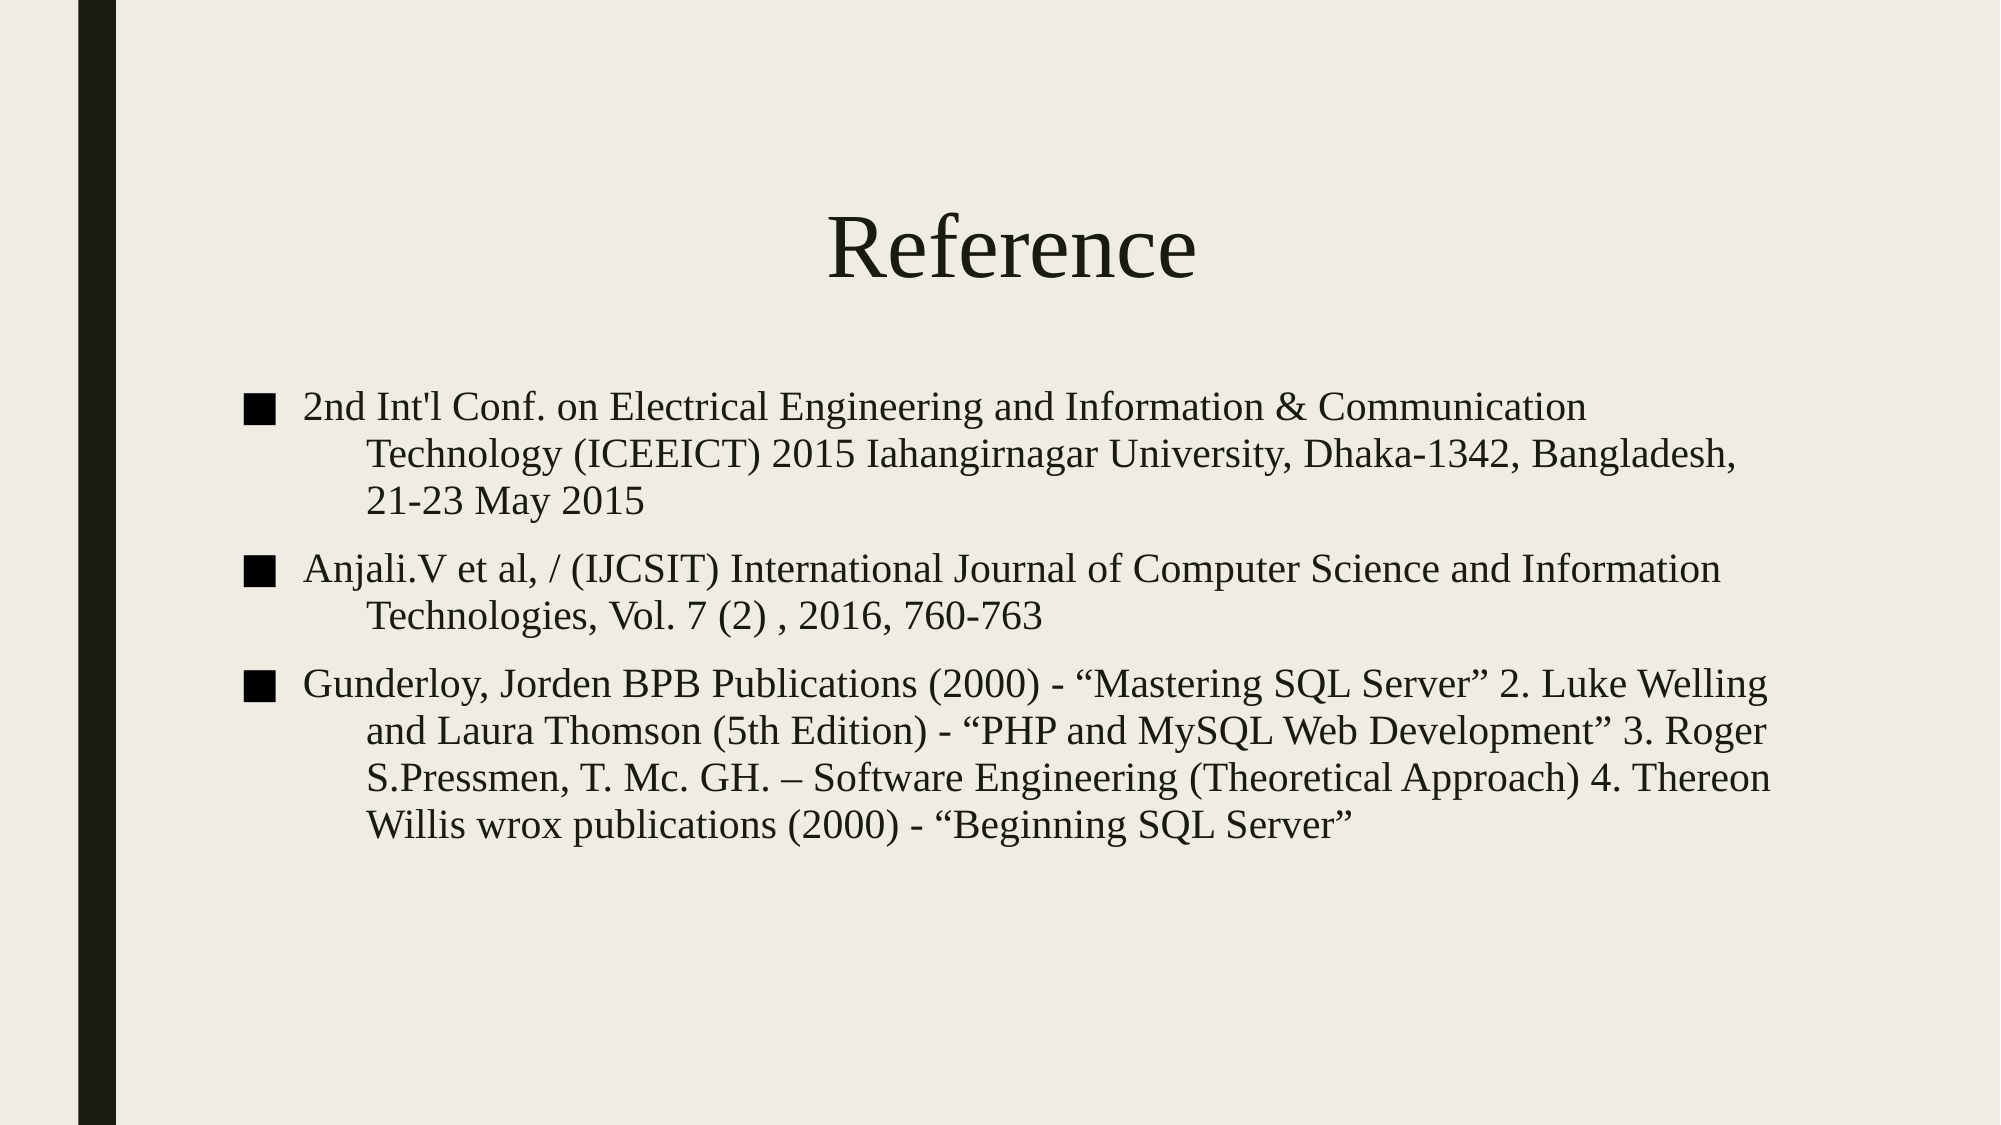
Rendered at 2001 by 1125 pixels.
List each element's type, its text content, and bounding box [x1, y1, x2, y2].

title Reference [225, 191, 1801, 334]
list 2nd Int'l Conf. on Electrical Engineering and Information & Communication Technology (ICEEICT) 2015 Iahangirnagar University, Dhaka-1342, Bangladesh, 21-23 May 2015 Anjali.V et al, / (IJCSIT) International Journal of Computer Science and Information Technologies, Vol. 7 (2) , 2016, 760-763 Gunderloy, Jorden BPB Publications (2000) - “Mastering SQL Server” 2. Luke Welling and Laura Thomson (5th Edition) - “PHP and MySQL Web Development” 3. Roger S.Pressmen, T. Mc. GH. – Software Engineering (Theoretical Approach) 4. Thereon Willis wrox publications (2000) - “Beginning SQL Server” [225, 375, 1801, 963]
